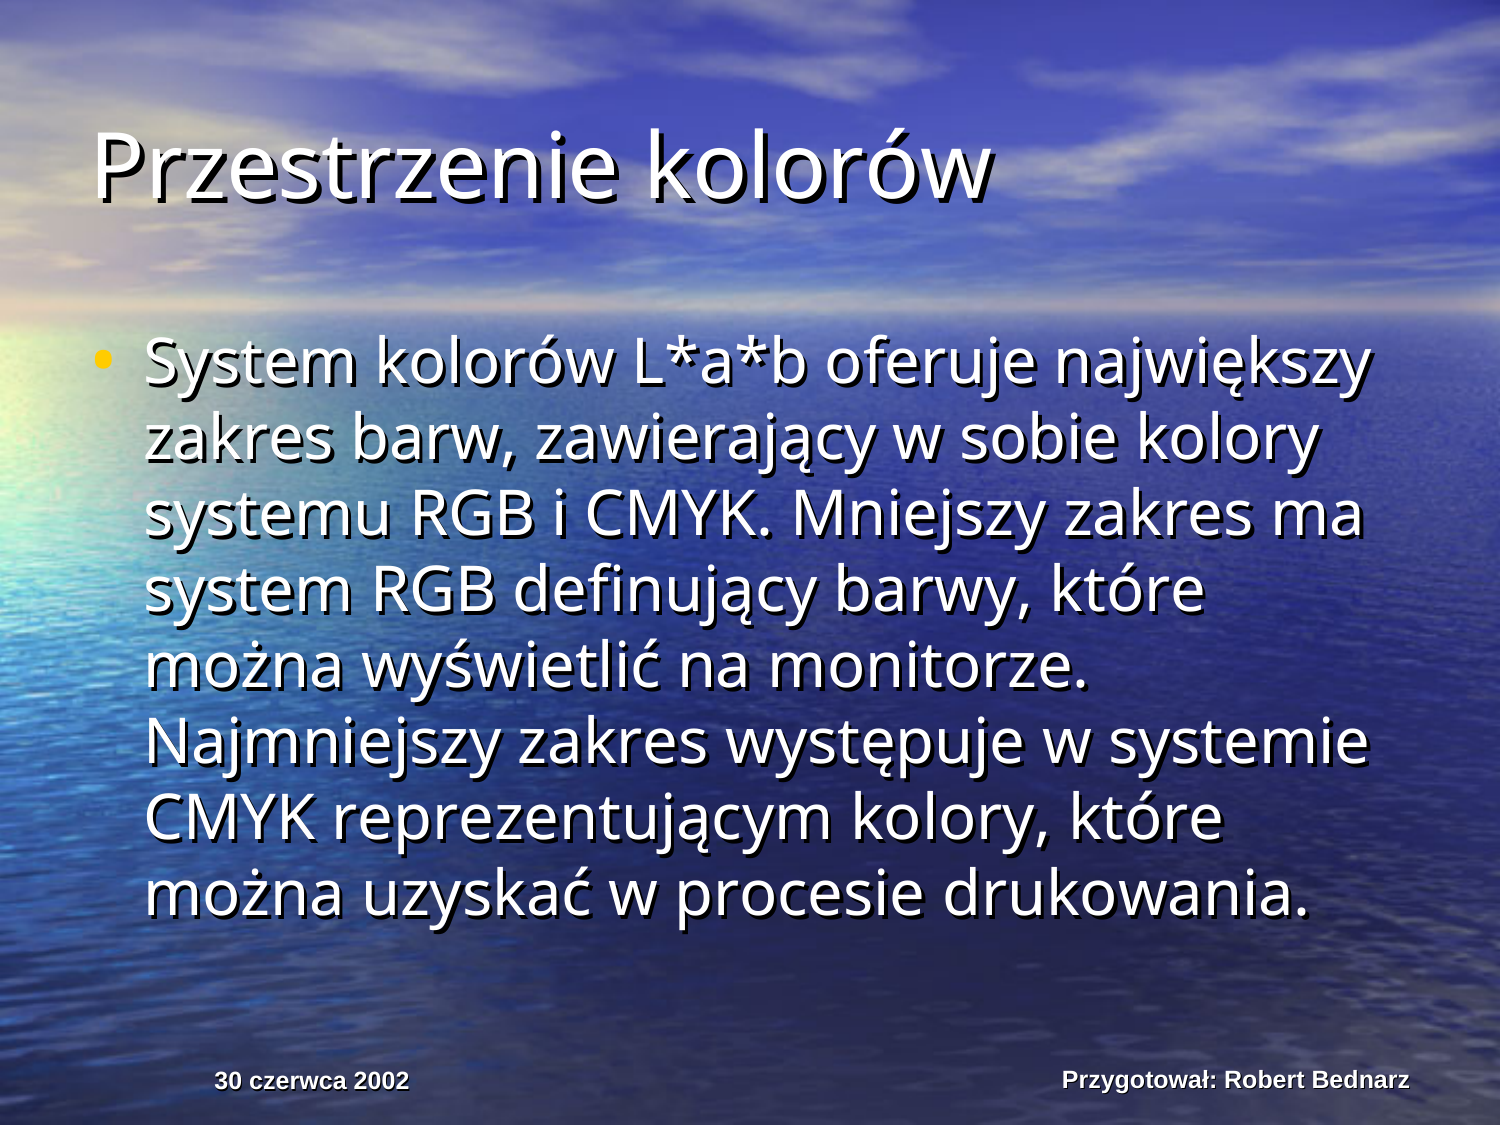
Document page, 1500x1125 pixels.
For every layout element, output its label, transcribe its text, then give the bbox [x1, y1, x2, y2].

title Przestrzenie kolorów [75, 47, 1426, 276]
list System kolorów L*a*b oferuje największy zakres barw, zawierający w sobie kolory systemu RGB i CMYK. Mniejszy zakres ma system RGB definujący barwy, które można wyświetlić na monitorze. Najmniejszy zakres występuje w systemie CMYK reprezentującym kolory, które można uzyskać w procesie drukowania. [75, 312, 1426, 988]
picture [0, 0, 1500, 1125]
